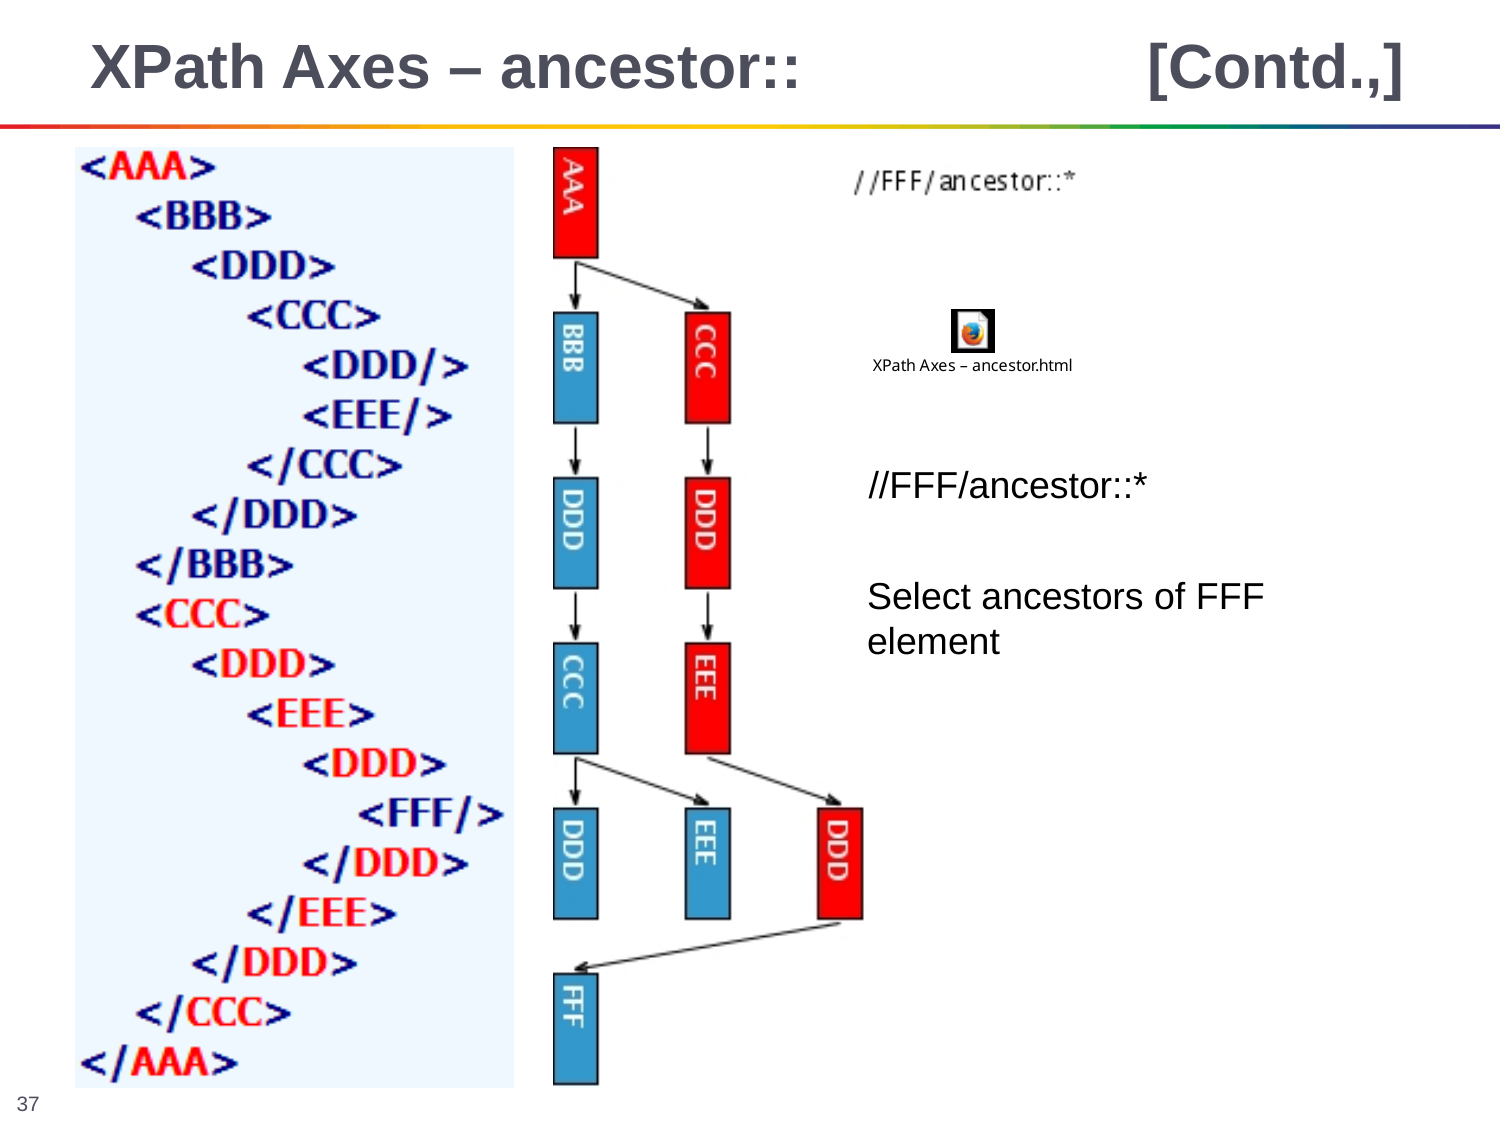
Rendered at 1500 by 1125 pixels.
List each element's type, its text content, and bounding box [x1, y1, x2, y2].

title XPath Axes – ancestor:: [Contd.,] [75, 17, 1425, 109]
text_box Select ancestors of FFF element [852, 564, 1308, 670]
chart [852, 309, 1093, 382]
text_box //FFF/ancestor::* [853, 453, 1163, 514]
picture [75, 147, 514, 1088]
picture [553, 147, 1080, 1088]
